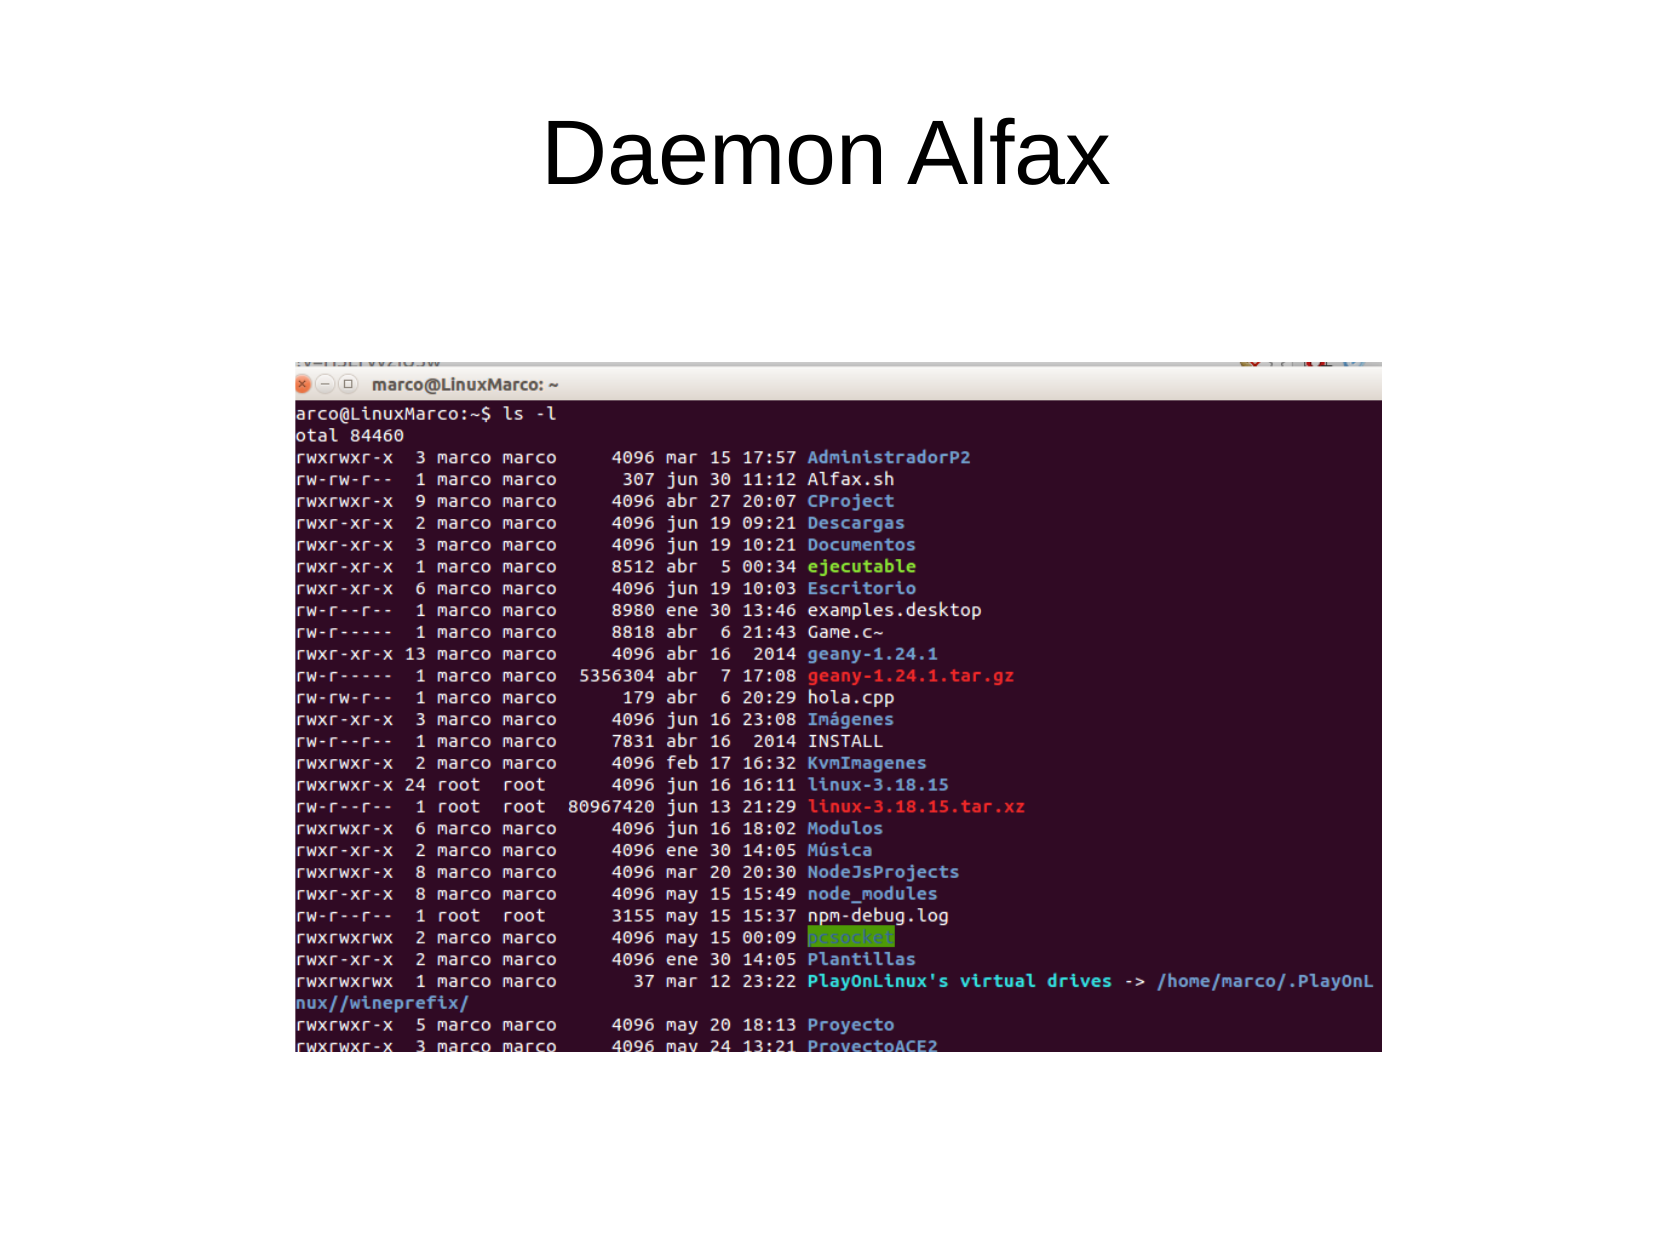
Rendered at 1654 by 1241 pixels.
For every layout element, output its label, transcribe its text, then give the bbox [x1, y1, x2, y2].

picture [295, 362, 1382, 1052]
title Daemon Alfax [82, 49, 1571, 257]
